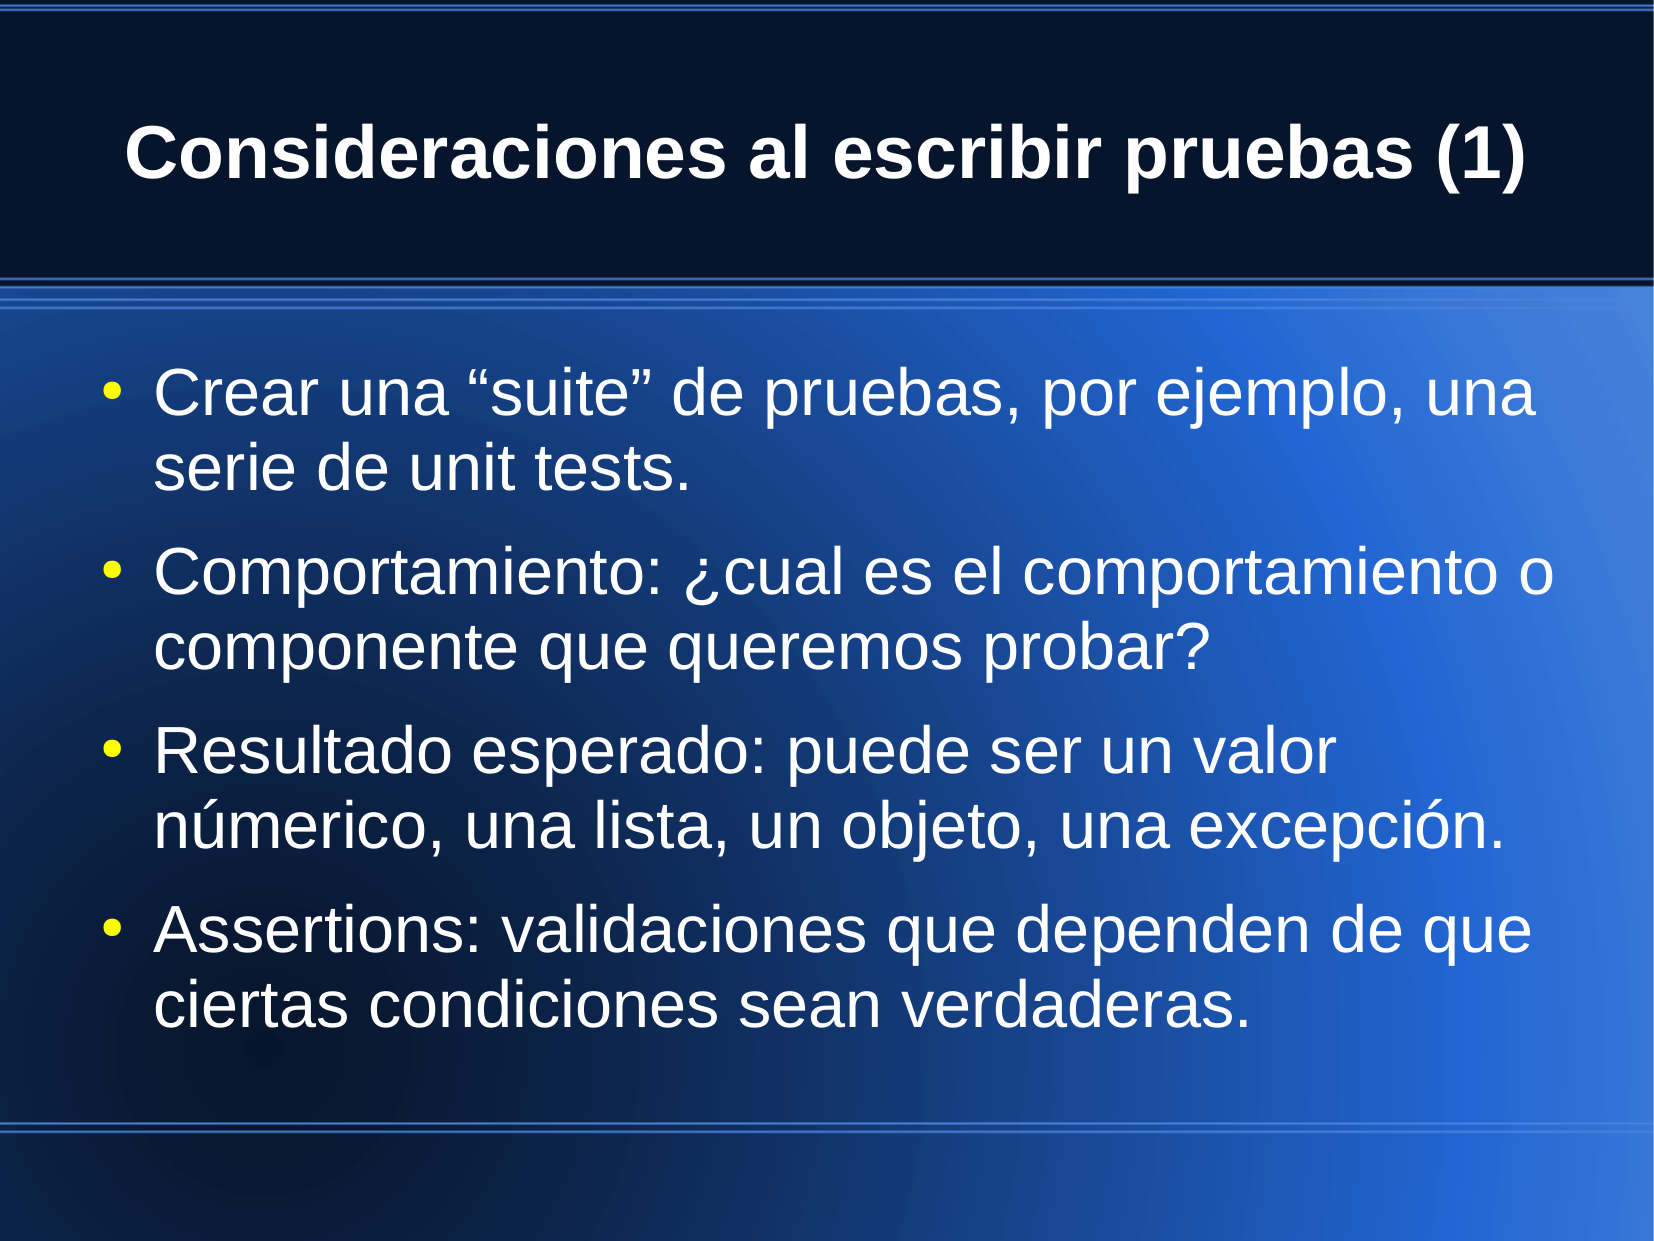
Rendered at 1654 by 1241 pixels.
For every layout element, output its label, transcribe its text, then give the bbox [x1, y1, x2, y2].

title Consideraciones al escribir pruebas (1) [82, 49, 1571, 257]
picture [0, 0, 1654, 1241]
list Crear una “suite” de pruebas, por ejemplo, una serie de unit tests. Comportamiento: ¿cual es el comportamiento o componente que queremos probar? Resultado esperado: puede ser un valor númerico, una lista, un objeto, una excepción. Assertions: validaciones que dependen de que ciertas condiciones sean verdaderas. [82, 355, 1571, 1147]
